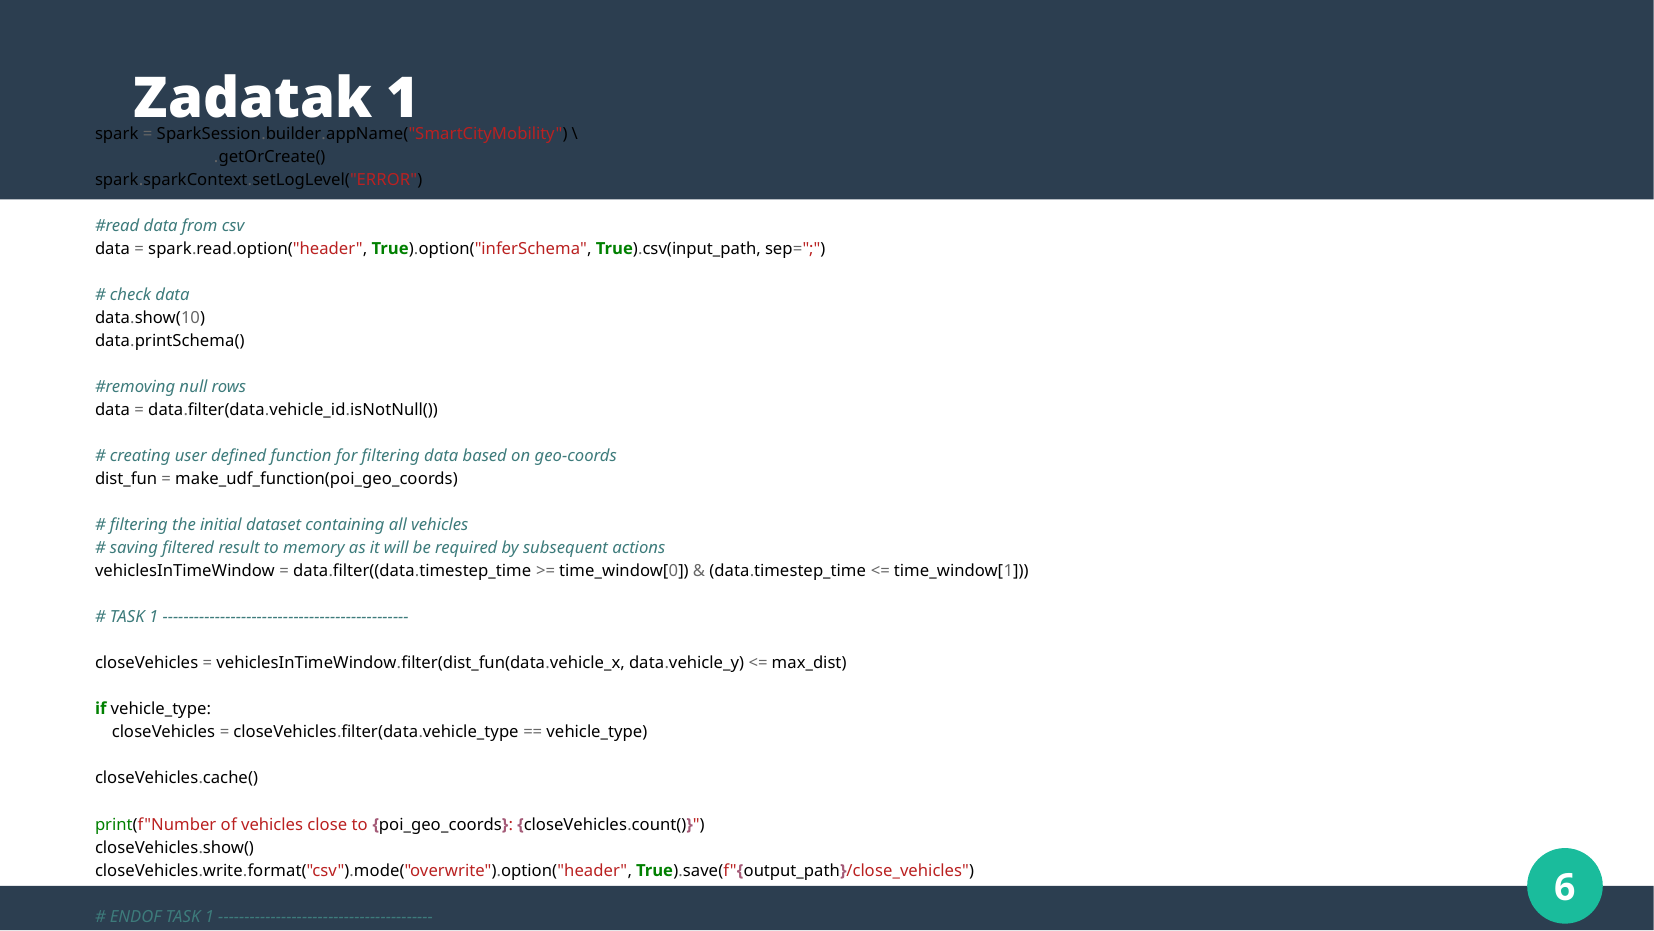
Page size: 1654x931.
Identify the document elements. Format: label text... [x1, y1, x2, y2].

text_box spark = SparkSession.builder.appName("SmartCityMobility") \ .getOrCreate() spark.sparkContext.setLogLevel("ERROR") #read data from csv data = spark.read.option("header", True).option("inferSchema", True).csv(input_path, sep=";") # check data data.show(10) data.printSchema() #removing null rows data = data.filter(data.vehicle_id.isNotNull()) # creating user defined function for filtering data based on geo-coords dist_fun = make_udf_function(poi_geo_coords) # filtering the initial dataset containing all vehicles # saving filtered result to memory as it will be required by subsequent actions vehiclesInTimeWindow = data.filter((data.timestep_time >= time_window[0]) & (data.timestep_time <= time_window[1])) # TASK 1 ----------------------------------------------- closeVehicles = vehiclesInTimeWindow.filter(dist_fun(data.vehicle_x, data.vehicle_y) <= max_dist) if vehicle_type: closeVehicles = closeVehicles.filter(data.vehicle_type == vehicle_type) closeVehicles.cache() print(f"Number of vehicles close to {poi_geo_coords}: {closeVehicles.count()}") closeVehicles.show() closeVehicles.write.format("csv").mode("overwrite").option("header", True).save(f"{output_path}/close_vehicles") # ENDOF TASK 1 ----------------------------------------- [63, 223, 1601, 826]
title Zadatak 1 [59, 37, 1595, 155]
